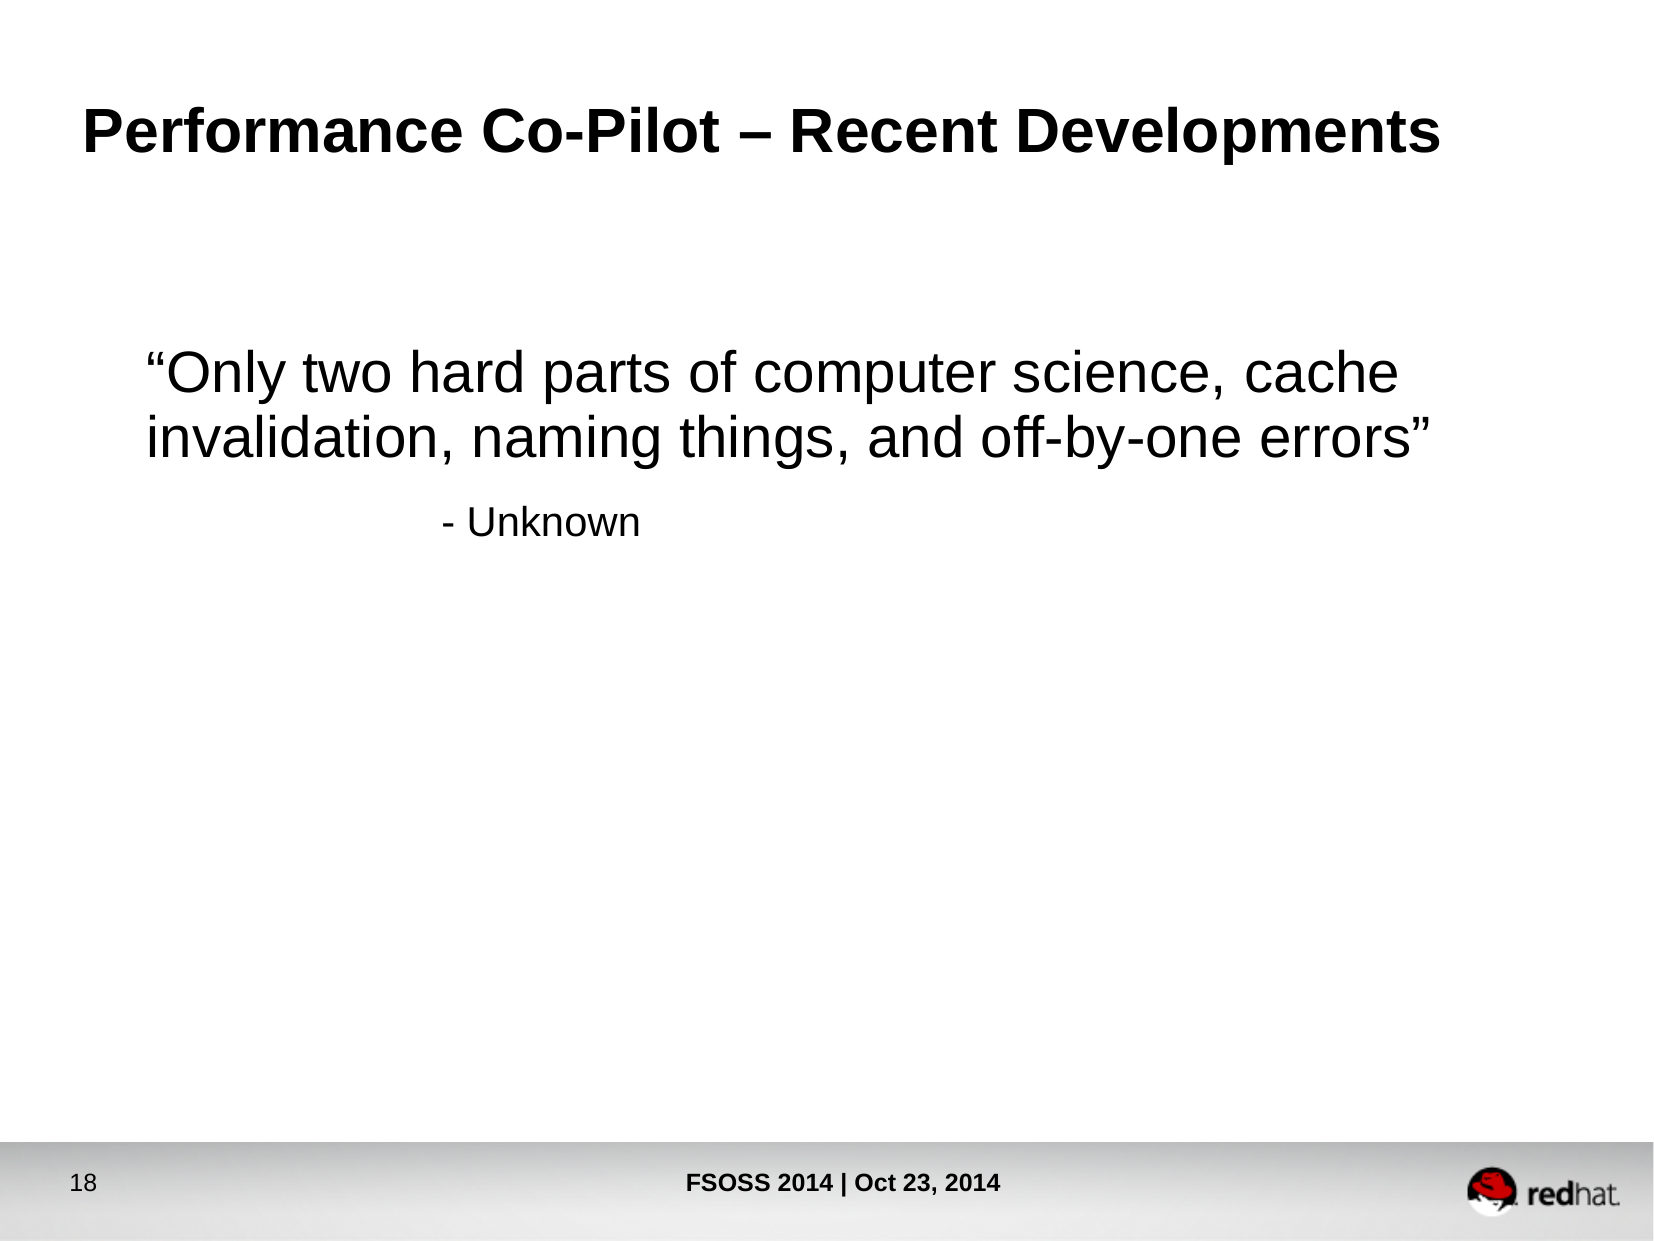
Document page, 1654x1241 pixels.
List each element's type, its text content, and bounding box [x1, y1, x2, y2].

list “Only two hard parts of computer science, cache invalidation, naming things, and off-by-one errors” - Unknown [86, 244, 1576, 1039]
picture [0, 1142, 1654, 1241]
title Performance Co-Pilot – Recent Developments [82, 37, 1571, 226]
